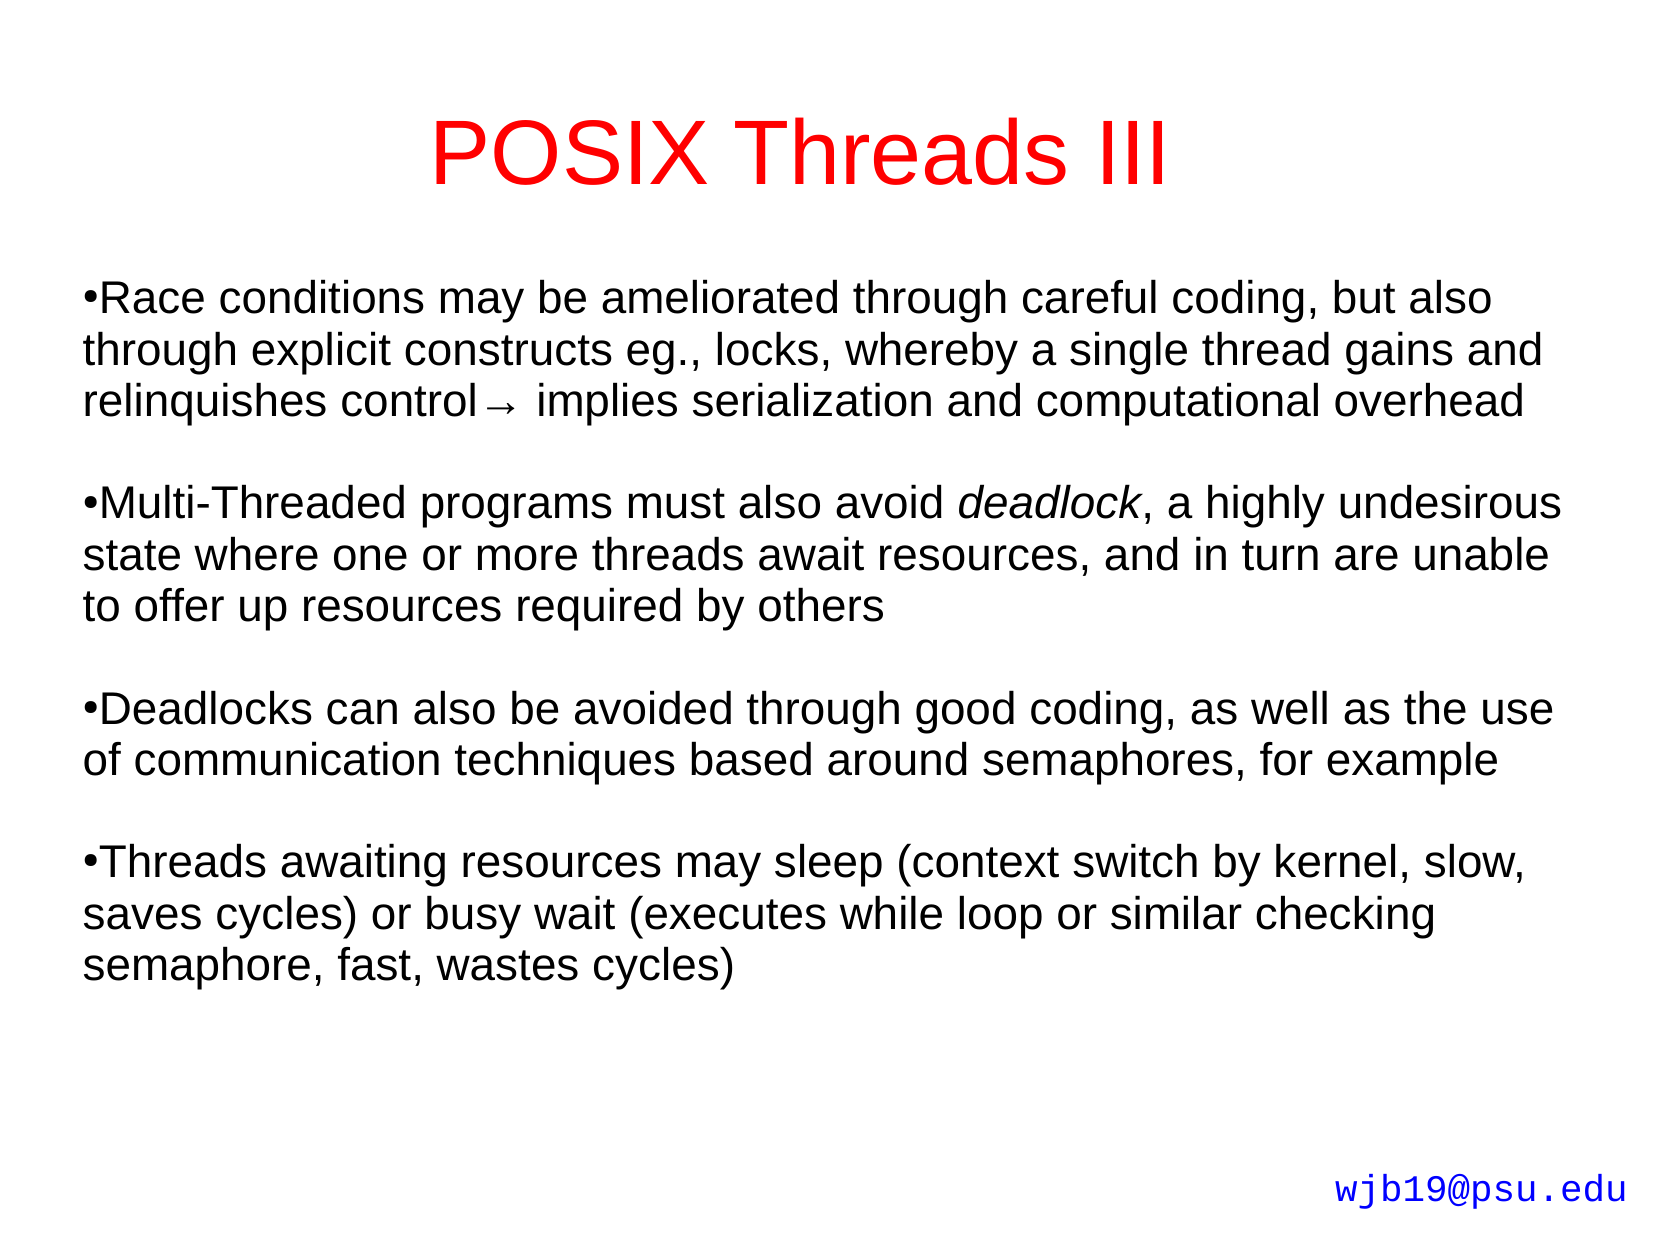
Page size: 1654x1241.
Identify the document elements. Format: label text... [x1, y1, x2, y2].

subtitle Race conditions may be ameliorated through careful coding, but also through explicit constructs eg., locks, whereby a single thread gains and relinquishes control→ implies serialization and computational overhead Multi-Threaded programs must also avoid deadlock, a highly undesirous state where one or more threads await resources, and in turn are unable to offer up resources required by others Deadlocks can also be avoided through good coding, as well as the use of communication techniques based around semaphores, for example Threads awaiting resources may sleep (context switch by kernel, slow, saves cycles) or busy wait (executes while loop or similar checking semaphore, fast, wastes cycles) [82, 272, 1571, 1091]
title POSIX Threads III [82, 49, 1571, 257]
text_box wjb19@psu.edu [1320, 1162, 1643, 1220]
